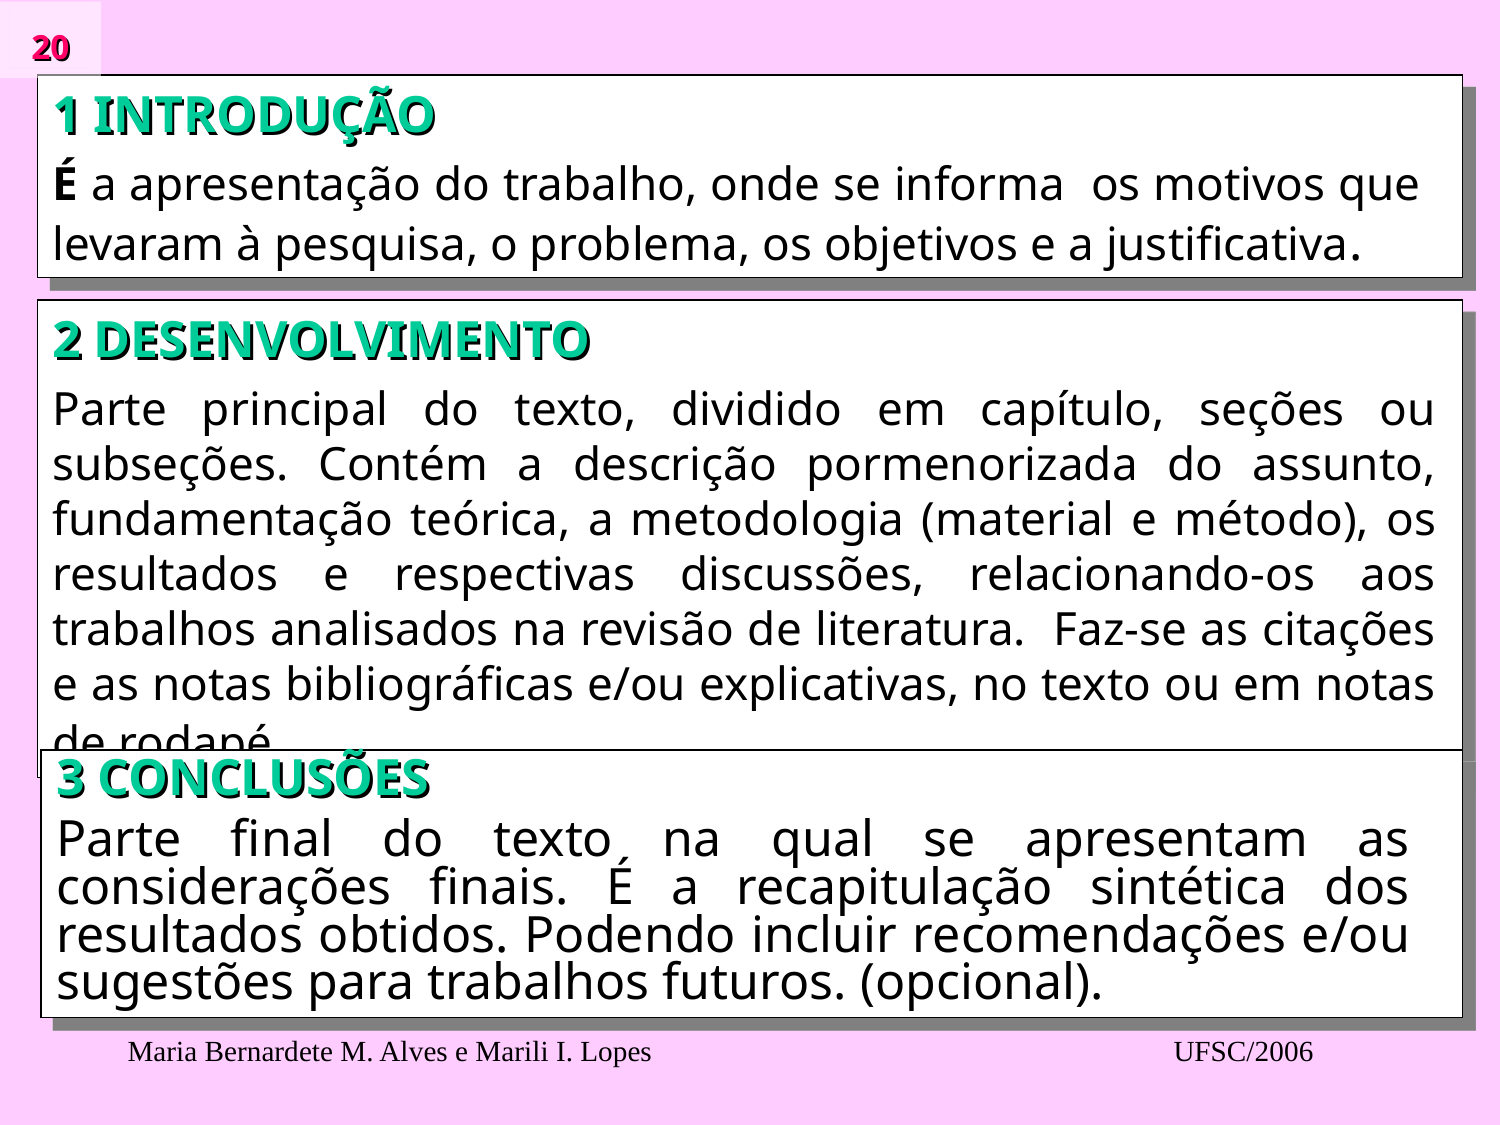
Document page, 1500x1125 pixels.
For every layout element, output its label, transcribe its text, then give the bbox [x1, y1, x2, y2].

text_box 20 [0, 1, 101, 79]
text_box Maria Bernardete M. Alves e Marili I. Lopes [112, 1025, 901, 1101]
text_box 2 DESENVOLVIMENTO Parte principal do texto, dividido em capítulo, seções ou subseções. Contém a descrição pormenorizada do assunto, fundamentação teórica, a metodologia (material e método), os resultados e respectivas discussões, relacionando-os aos trabalhos analisados na revisão de literatura. Faz-se as citações e as notas bibliográficas e/ou explicativas, no texto ou em notas de rodapé. [38, 300, 1463, 777]
text_box 1 INTRODUÇÃO É a apresentação do trabalho, onde se informa os motivos que levaram à pesquisa, o problema, os objetivos e a justificativa. [38, 75, 1463, 278]
text_box UFSC/2006 [1062, 1025, 1426, 1101]
text_box 3 CONCLUSÕES Parte final do texto na qual se apresentam as considerações finais. É a recapitulação sintética dos resultados obtidos. Podendo incluir recomendações e/ou sugestões para trabalhos futuros. (opcional). [41, 750, 1463, 1017]
